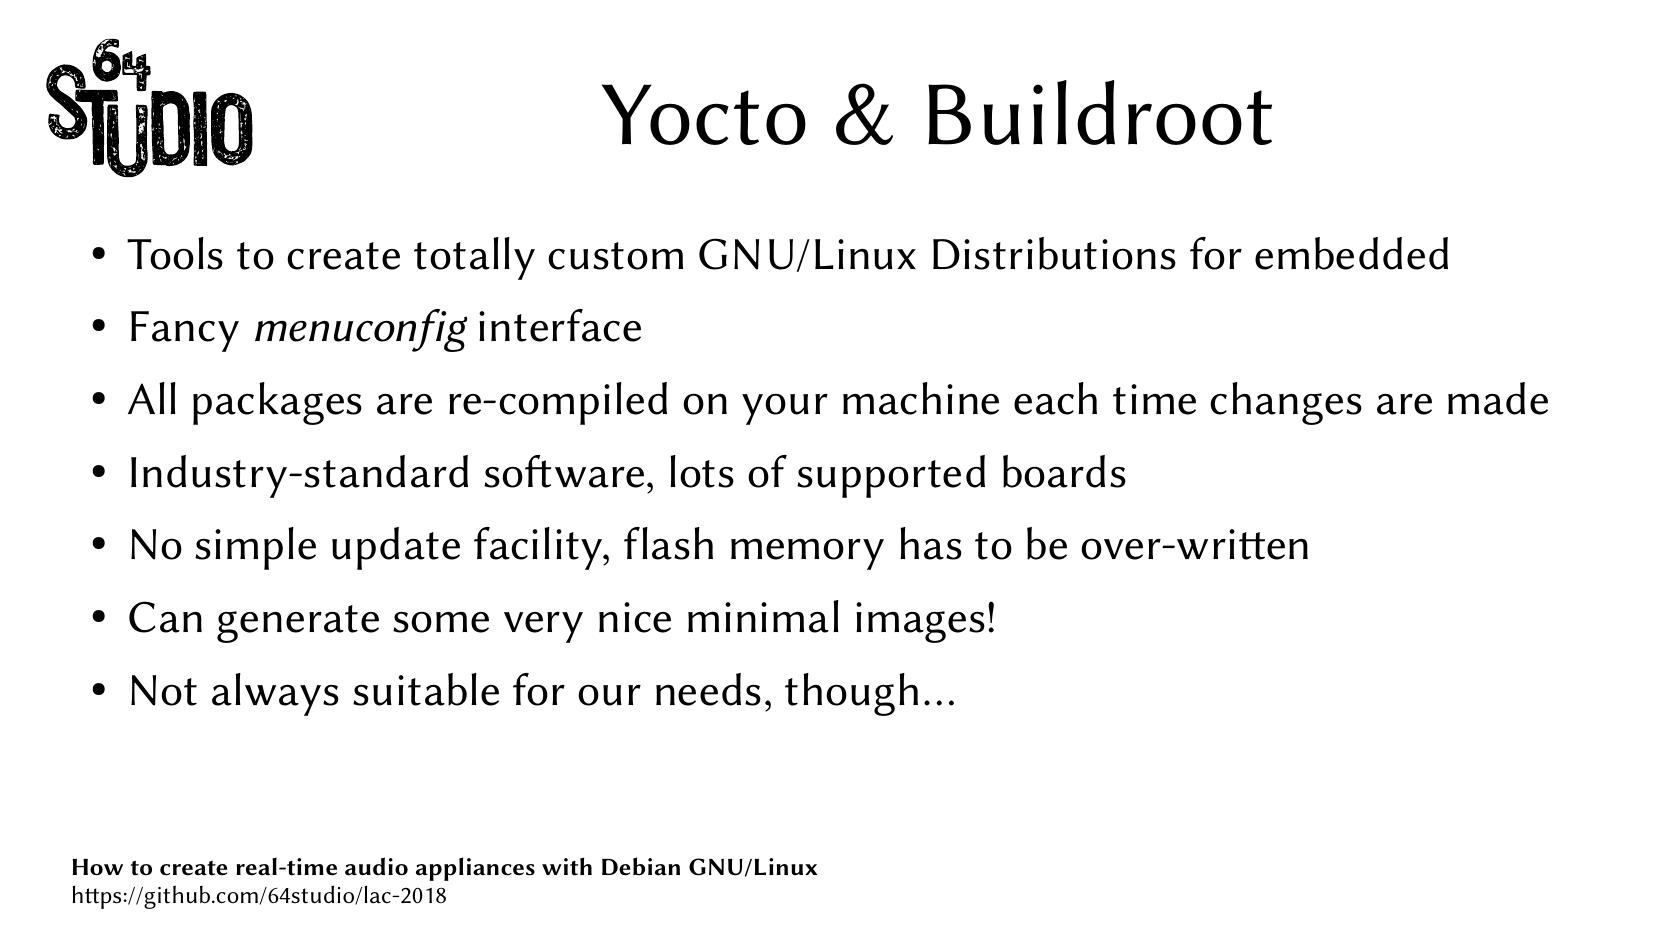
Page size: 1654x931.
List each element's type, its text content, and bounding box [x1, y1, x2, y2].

list Tools to create totally custom GNU/Linux Distributions for embedded Fancy menuconfig interface All packages are re-compiled on your machine each time changes are made Industry-standard software, lots of supported boards No simple update facility, flash memory has to be over-written Can generate some very nice minimal images! Not always suitable for our needs, though... [78, 228, 1567, 768]
title Yocto & Buildroot [307, 37, 1571, 193]
